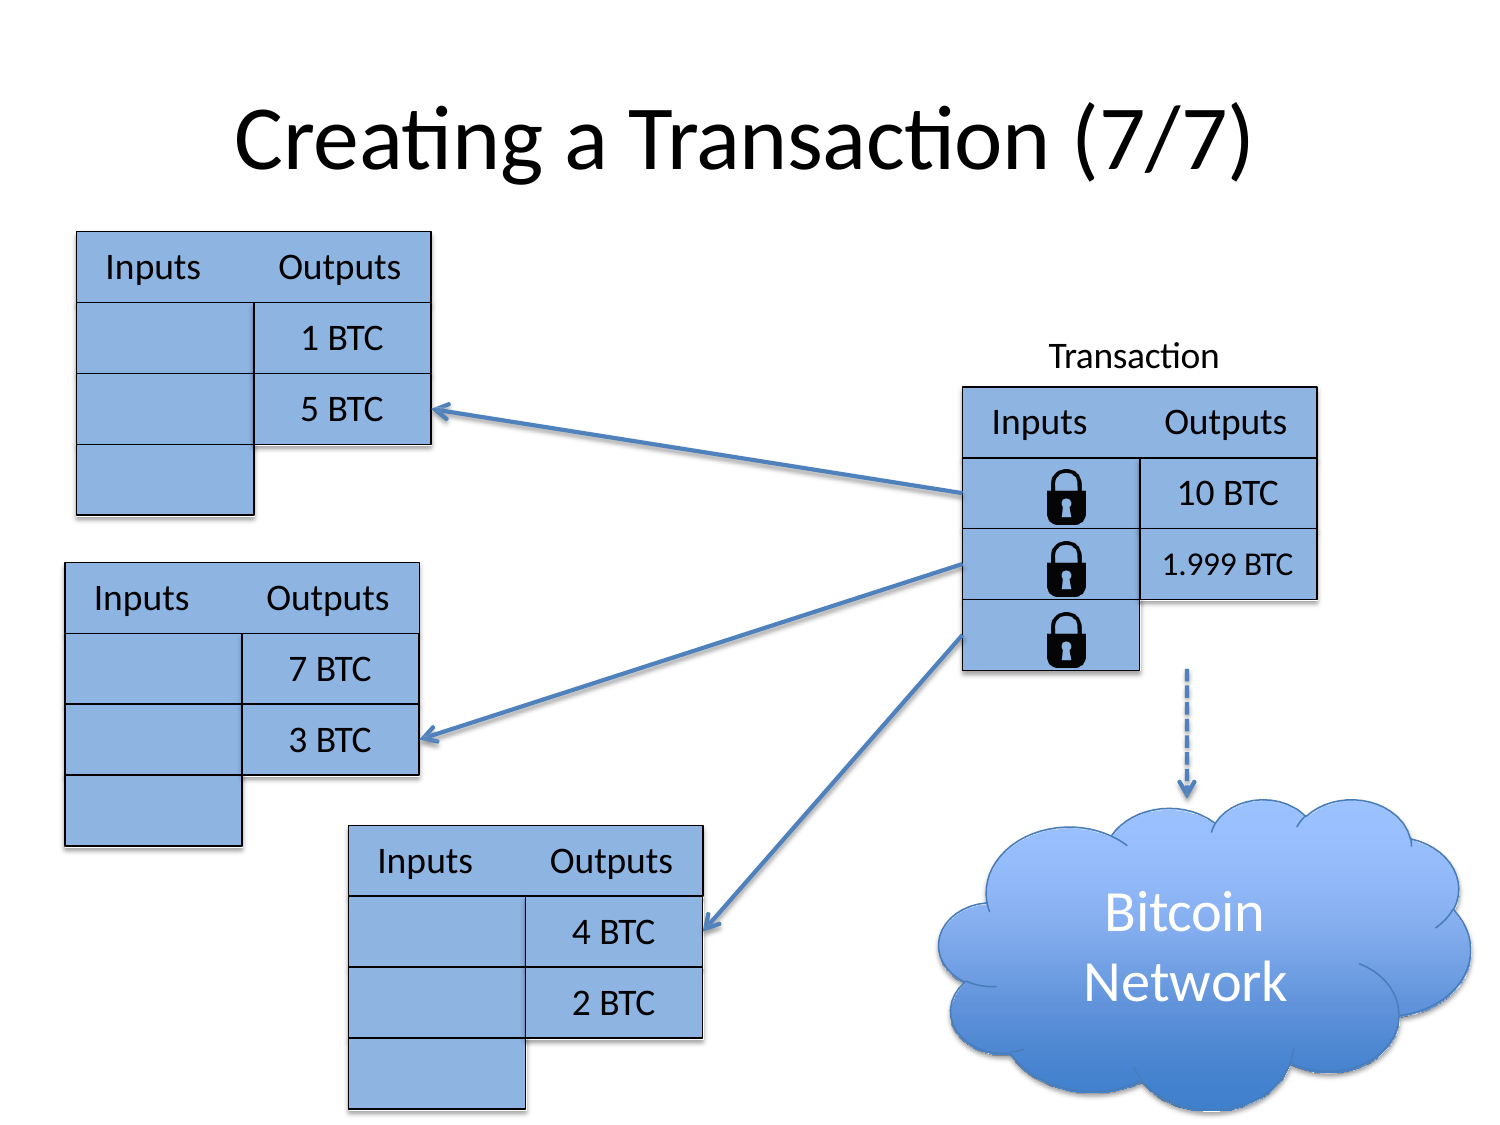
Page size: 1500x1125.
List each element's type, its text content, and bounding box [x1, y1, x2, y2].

text_box Outputs [1162, 397, 1291, 443]
text_box 2 BTC [569, 977, 659, 1023]
title Creating a Transaction (7/7) [90, 33, 1410, 298]
text_box Inputs [91, 573, 192, 619]
text_box 4 BTC [569, 906, 659, 952]
text_box 7 BTC [286, 643, 376, 689]
text_box Transaction [1046, 331, 1226, 377]
text_box Outputs [264, 573, 393, 619]
text_box 5 BTC [298, 383, 387, 430]
picture [954, 382, 1327, 456]
text_box 1.999 BTC [1159, 542, 1298, 582]
text_box 10 BTC [1174, 468, 1283, 514]
text_box Inputs [375, 835, 476, 882]
text_box 1 BTC [298, 313, 387, 359]
text_box [56, 227, 1479, 1122]
text_box Inputs [989, 397, 1090, 443]
text_box Bitcoin Network [1081, 872, 1291, 1013]
text_box Outputs [547, 835, 676, 882]
text_box 3 BTC [286, 714, 376, 760]
